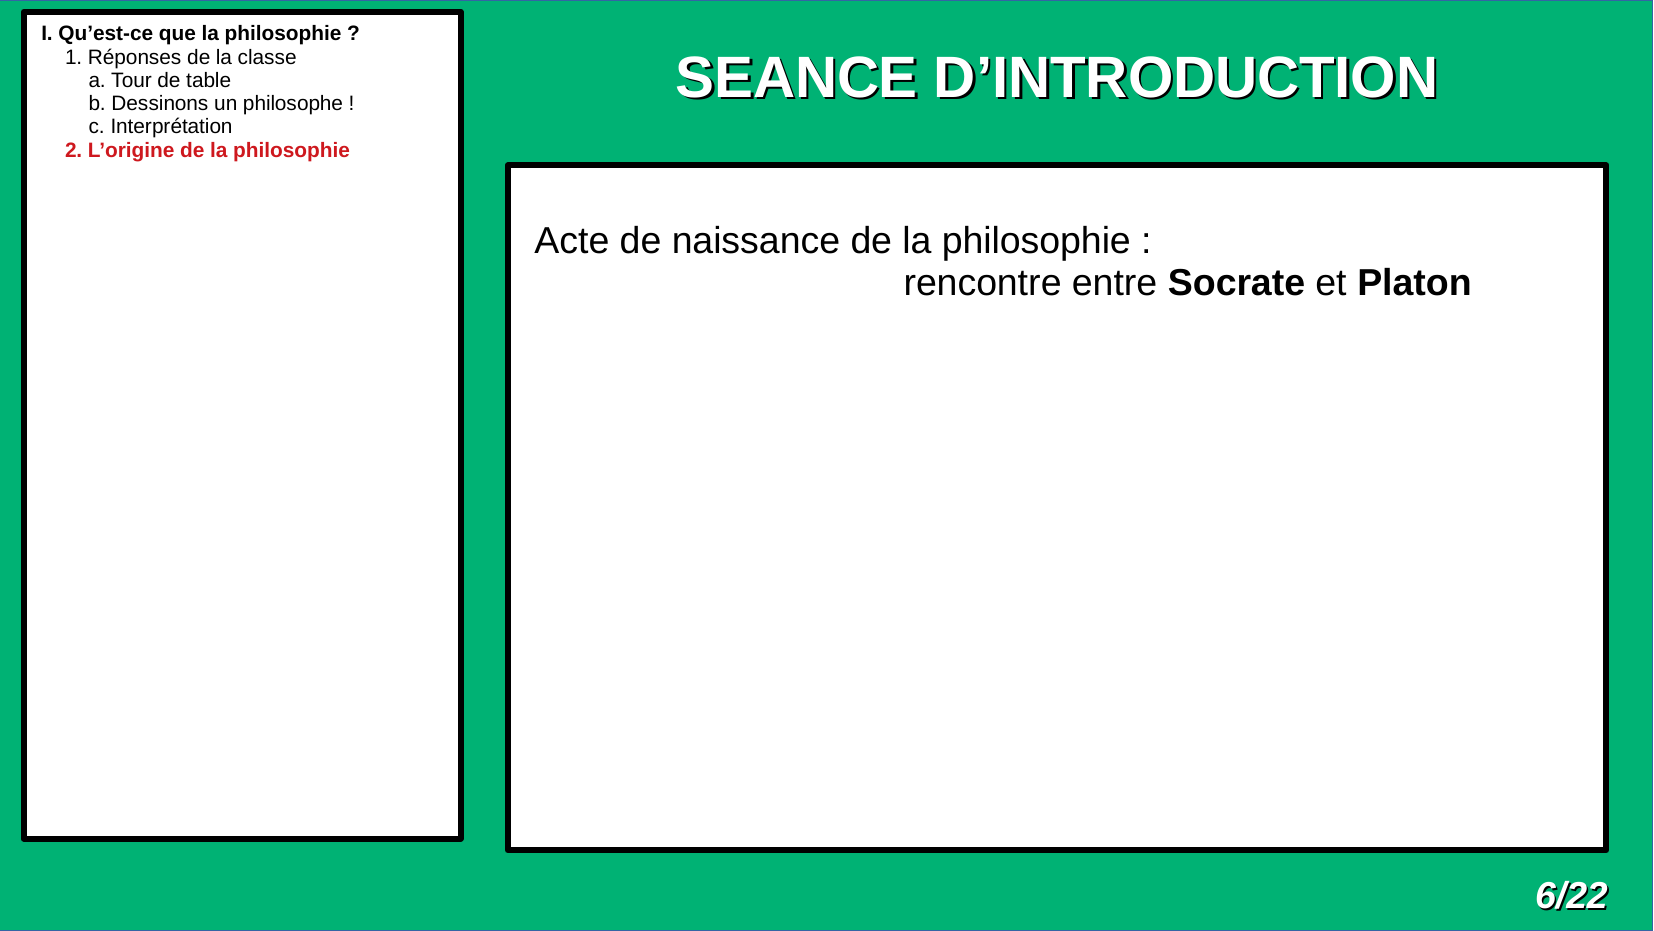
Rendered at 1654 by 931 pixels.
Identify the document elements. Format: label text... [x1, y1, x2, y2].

text_box SEANCE D’INTRODUCTION [507, 0, 1607, 154]
text_box Acte de naissance de la philosophie : rencontre entre Socrate et Platon [519, 212, 1524, 319]
text_box <numéro>/22 [1464, 867, 1623, 931]
text_box I. Qu’est-ce que la philosophie ? 1. Réponses de la classe a. Tour de table b. Dessinons un philosophe ! c. Interprétation 2. L’origine de la philosophie [23, 11, 461, 839]
text_box [0, 0, 1653, 931]
